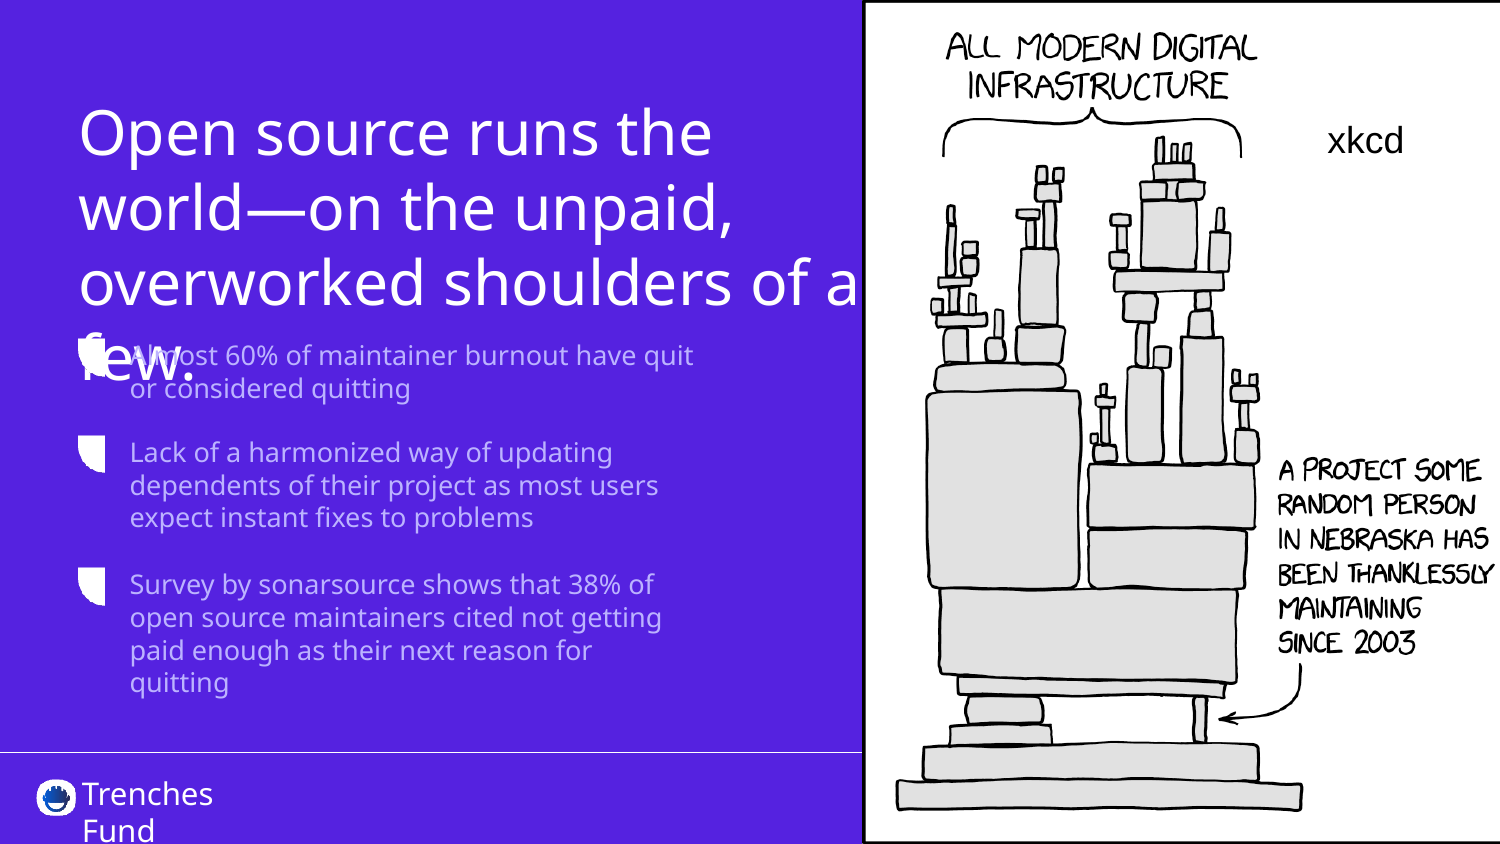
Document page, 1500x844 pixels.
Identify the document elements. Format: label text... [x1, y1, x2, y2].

text_box Survey by sonarsource shows that 38% of open source maintainers cited not getting paid enough as their next reason for quitting [129, 567, 697, 639]
text_box Almost 60% of maintainer burnout have quit or considered quitting [129, 338, 697, 409]
text_box Open source runs the world—on the unpaid, overworked shoulders of a few. [78, 93, 862, 250]
picture [0, 0, 1500, 844]
text_box Lack of a harmonized way of updating dependents of their project as most users expect instant fixes to problems [129, 435, 697, 506]
text_box Trenches Fund [81, 774, 293, 805]
text_box xkcd [1312, 112, 1463, 188]
